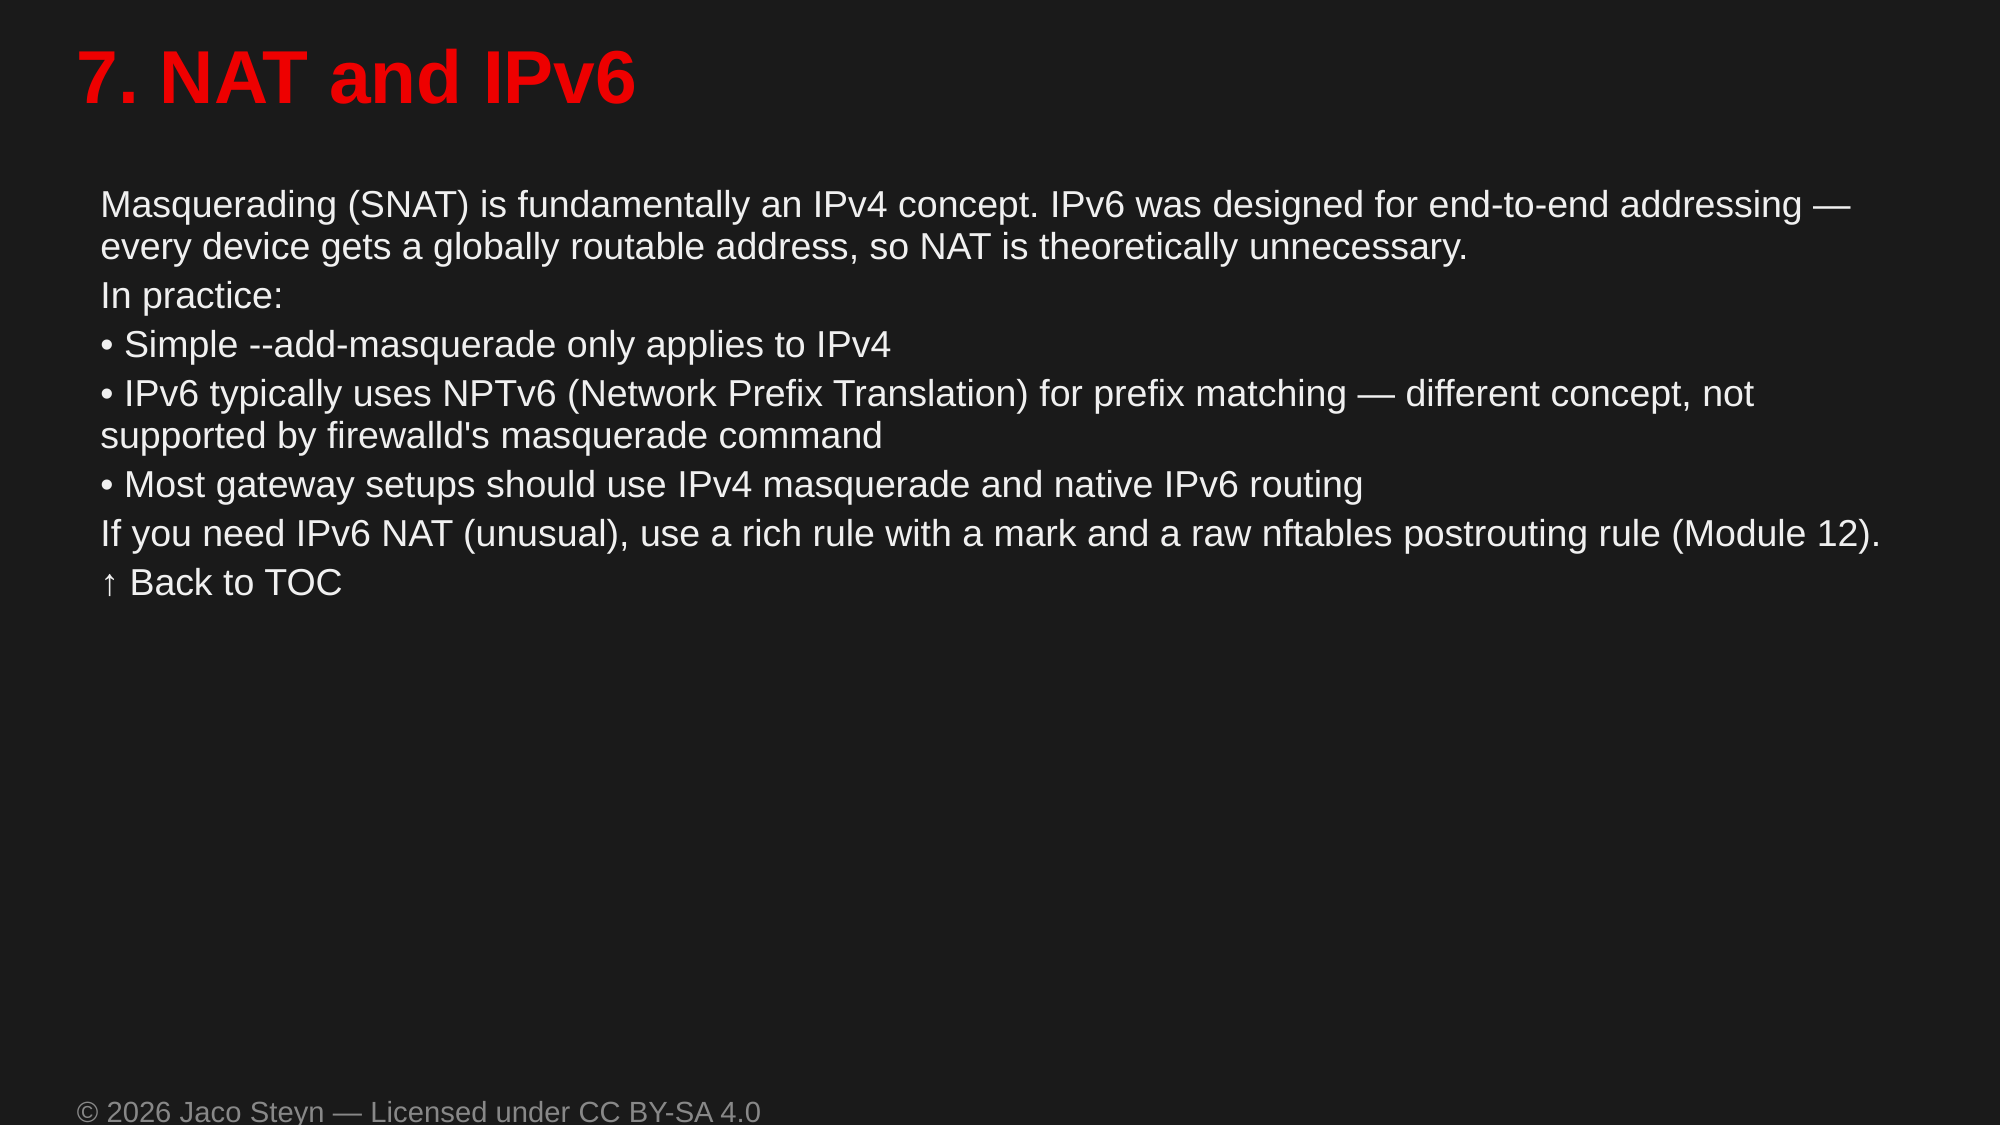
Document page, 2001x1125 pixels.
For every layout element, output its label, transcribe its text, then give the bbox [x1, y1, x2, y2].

text_box © 2026 Jaco Steyn — Licensed under CC BY-SA 4.0 [59, 1083, 1942, 1120]
text_box 7. NAT and IPv6 [59, 23, 1942, 154]
text_box Masquerading (SNAT) is fundamentally an IPv4 concept. IPv6 was designed for end-to-end addressing — every device gets a globally routable address, so NAT is theoretically unnecessary. In practice: • Simple --add-masquerade only applies to IPv4 • IPv6 typically uses NPTv6 (Network Prefix Translation) for prefix matching — different concept, not supported by firewalld's masquerade command • Most gateway setups should use IPv4 masquerade and native IPv6 routing If you need IPv6 NAT (unusual), use a rich rule with a mark and a raw nftables postrouting rule (Module 12). ↑ Back to TOC [59, 171, 1942, 1083]
